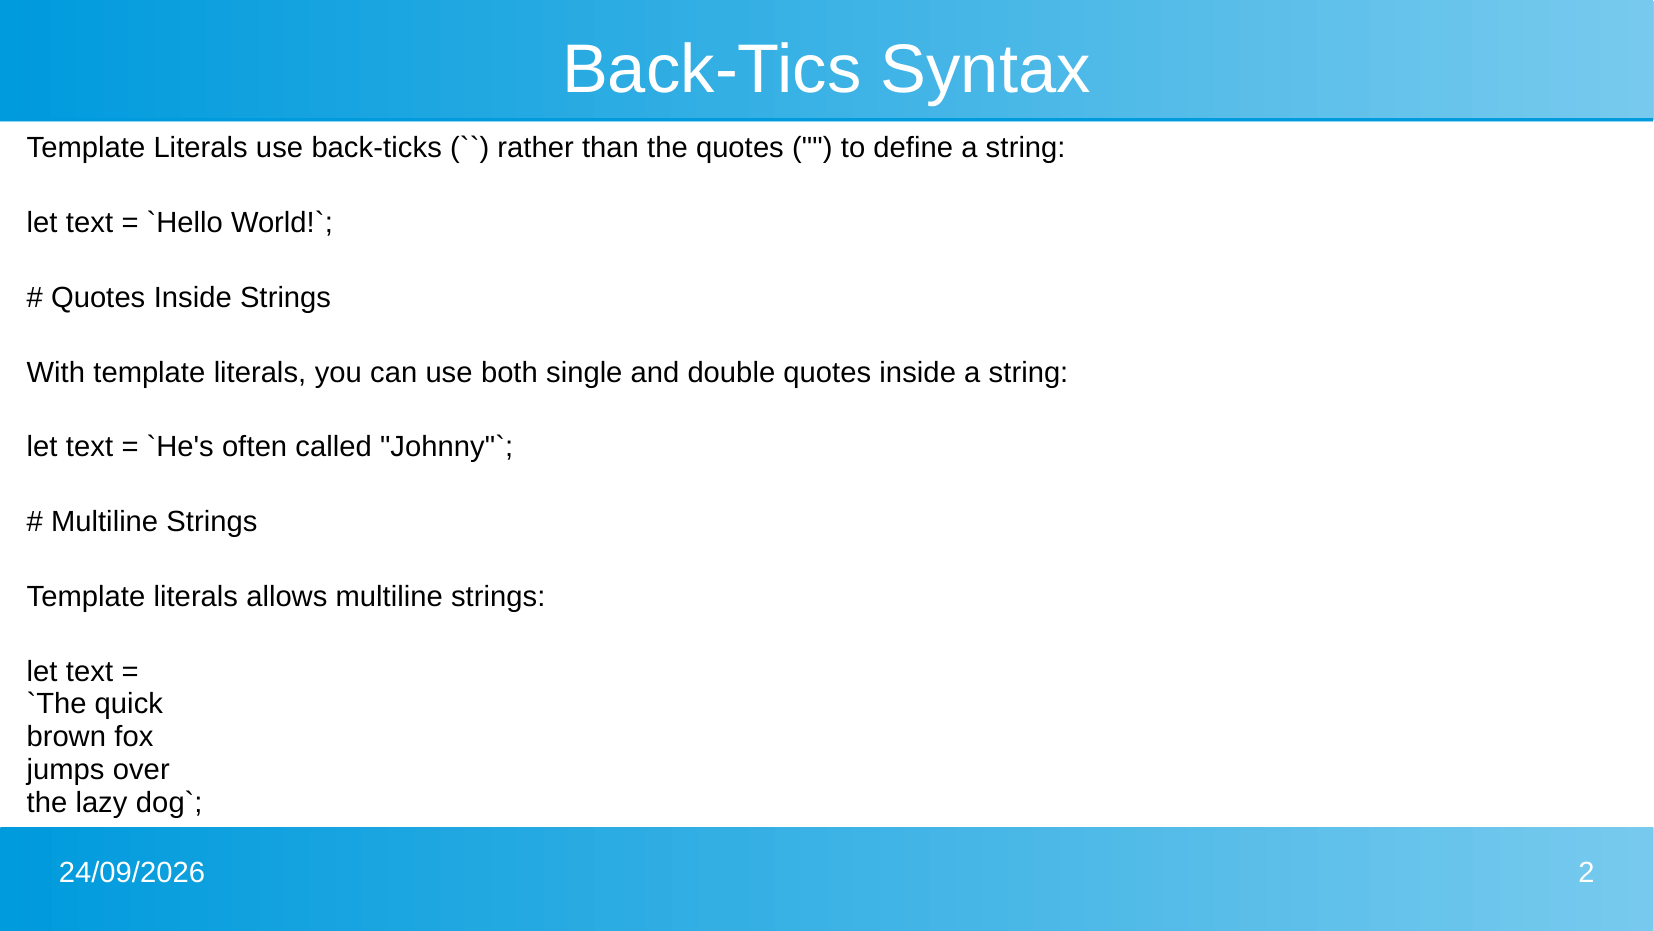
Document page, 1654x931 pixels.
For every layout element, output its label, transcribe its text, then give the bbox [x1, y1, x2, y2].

title Back-Tics Syntax [59, 29, 1595, 108]
text_box Template Literals use back-ticks (``) rather than the quotes ("") to define a string: let text = `Hello World!`; # Quotes Inside Strings With template literals, you can use both single and double quotes inside a string: let text = `He's often called "Johnny"`; # Multiline Strings Template literals allows multiline strings: let text = `The quick brown fox jumps over the lazy dog`; [11, 124, 1607, 824]
